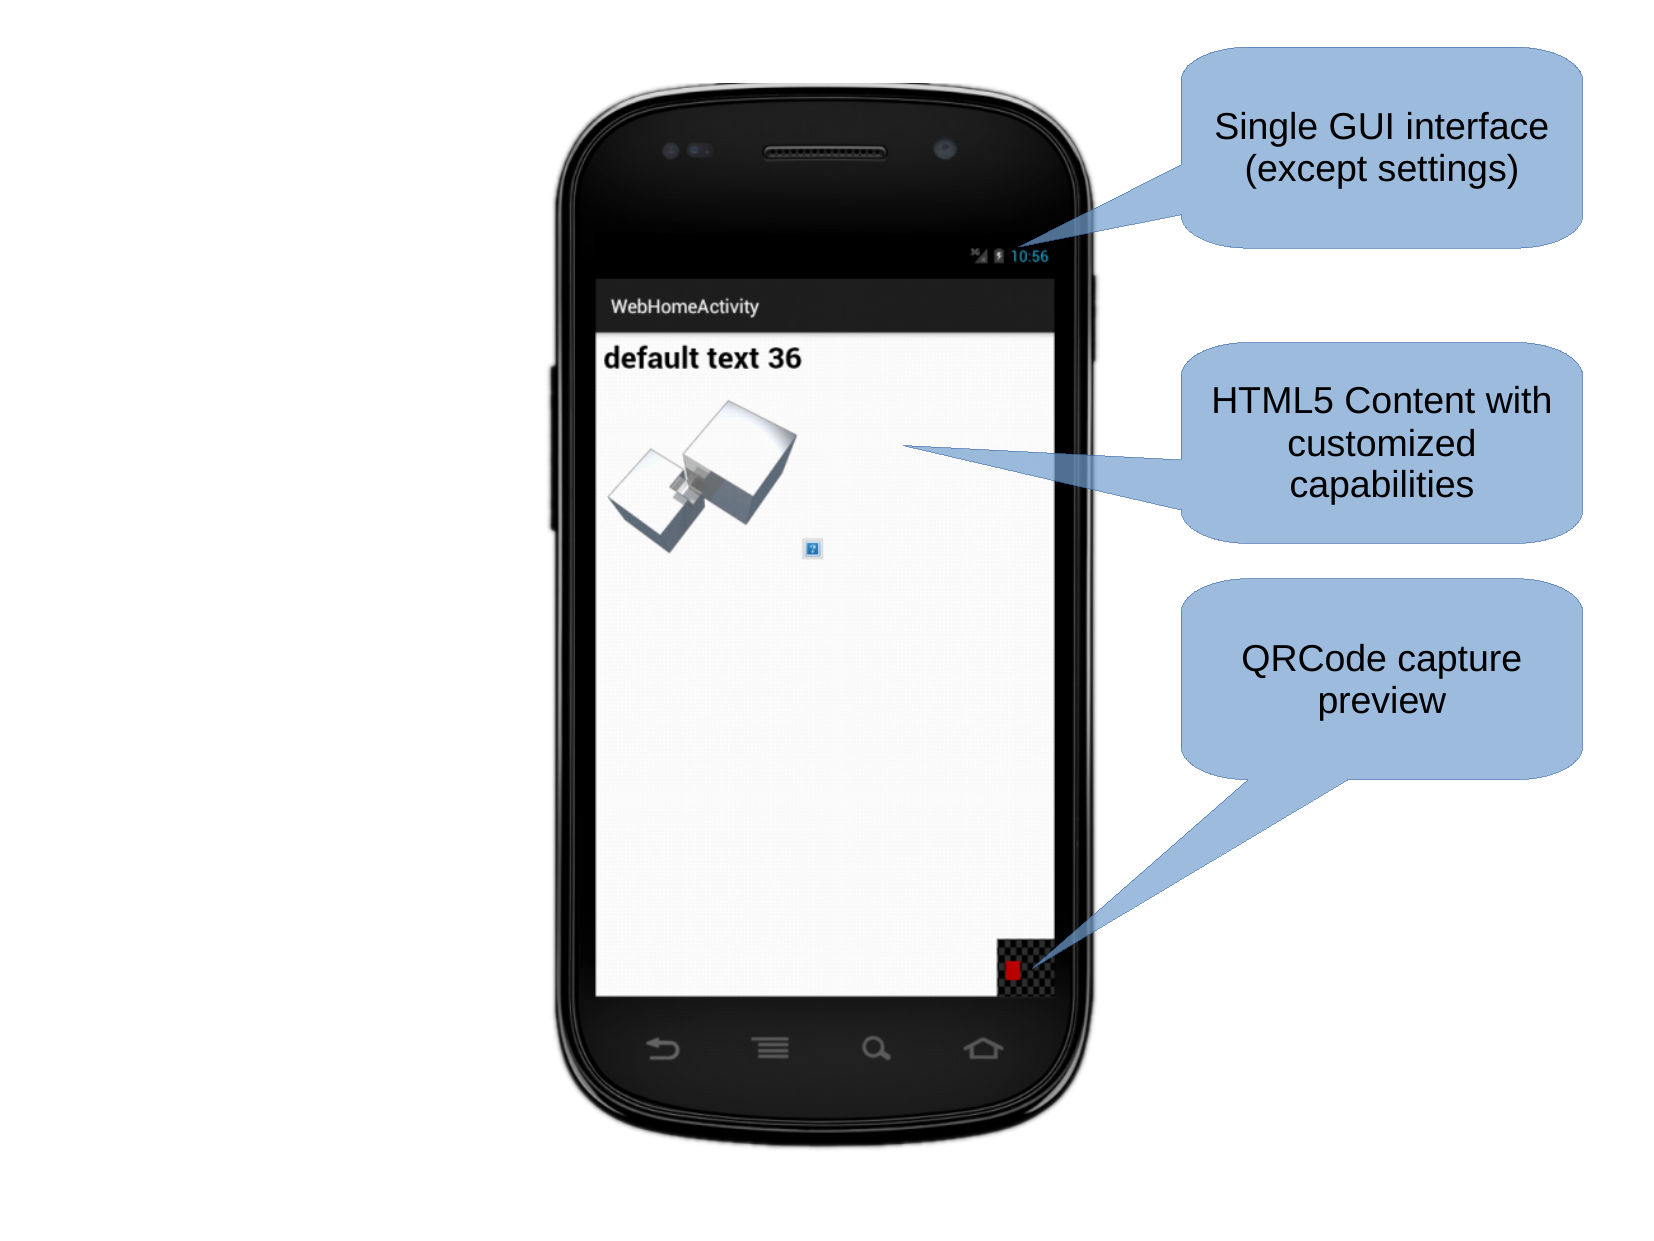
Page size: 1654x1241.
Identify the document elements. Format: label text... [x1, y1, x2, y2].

picture [542, 83, 1111, 1157]
text_box QRCode capture preview [1032, 578, 1583, 969]
text_box HTML5 Content with customized capabilities [903, 342, 1583, 544]
text_box Single GUI interface (except settings) [1018, 47, 1583, 249]
